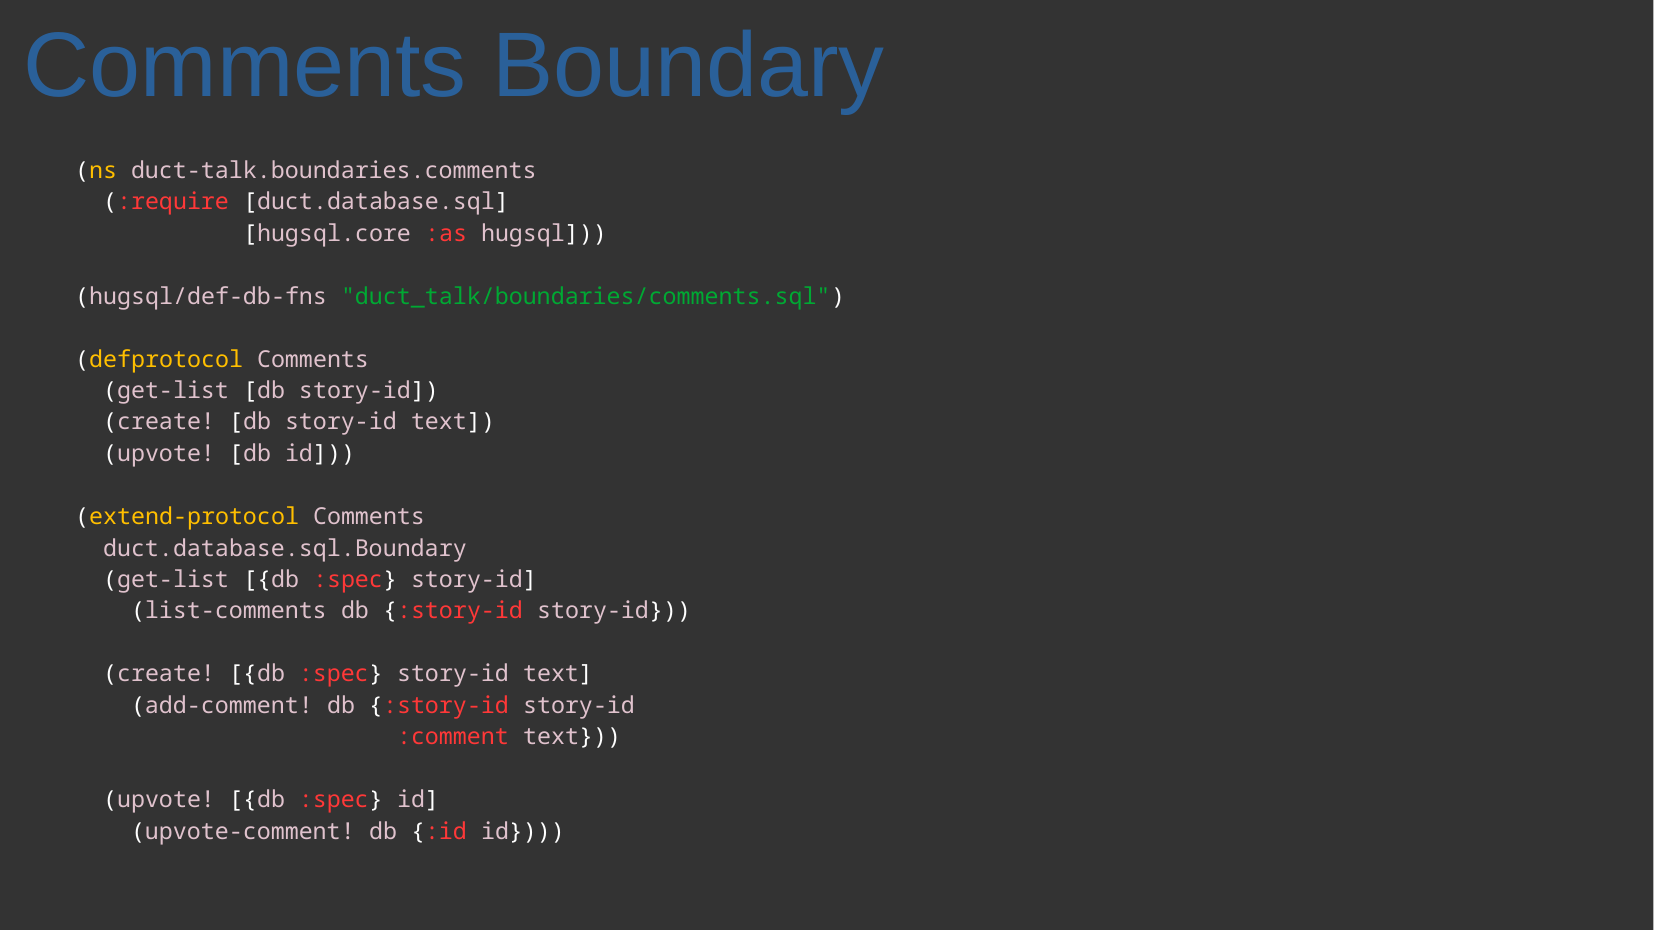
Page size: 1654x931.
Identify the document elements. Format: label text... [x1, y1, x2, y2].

title Comments Boundary [23, 11, 1589, 119]
list (ns duct-talk.boundaries.comments (:require [duct.database.sql] [hugsql.core :as hugsql])) (hugsql/def-db-fns "duct_talk/boundaries/comments.sql") (defprotocol Comments (get-list [db story-id]) (create! [db story-id text]) (upvote! [db id])) (extend-protocol Comments duct.database.sql.Boundary (get-list [{db :spec} story-id] (list-comments db {:story-id story-id})) (create! [{db :spec} story-id text] (add-comment! db {:story-id story-id :comment text})) (upvote! [{db :spec} id] (upvote-comment! db {:id id}))) [75, 153, 1564, 851]
